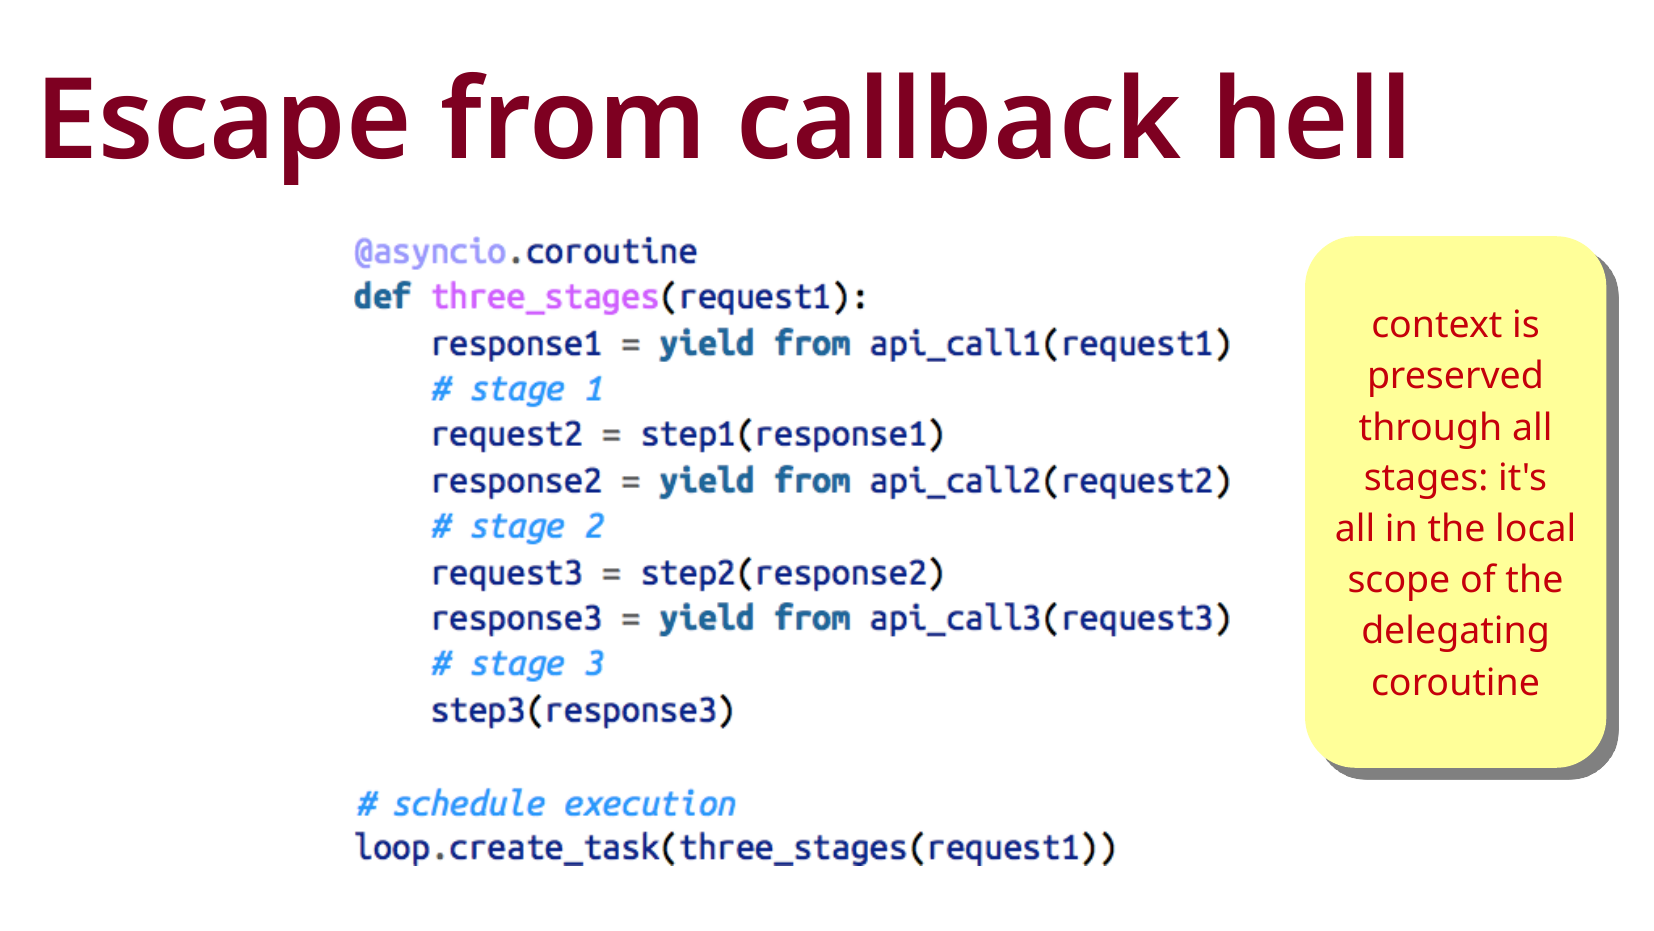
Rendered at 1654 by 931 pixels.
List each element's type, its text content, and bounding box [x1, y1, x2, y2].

picture [354, 236, 1230, 866]
text_box context is preserved through all stages: it's all in the local scope of the delegating coroutine [1305, 236, 1607, 768]
title Escape from callback hell [35, 37, 1571, 193]
